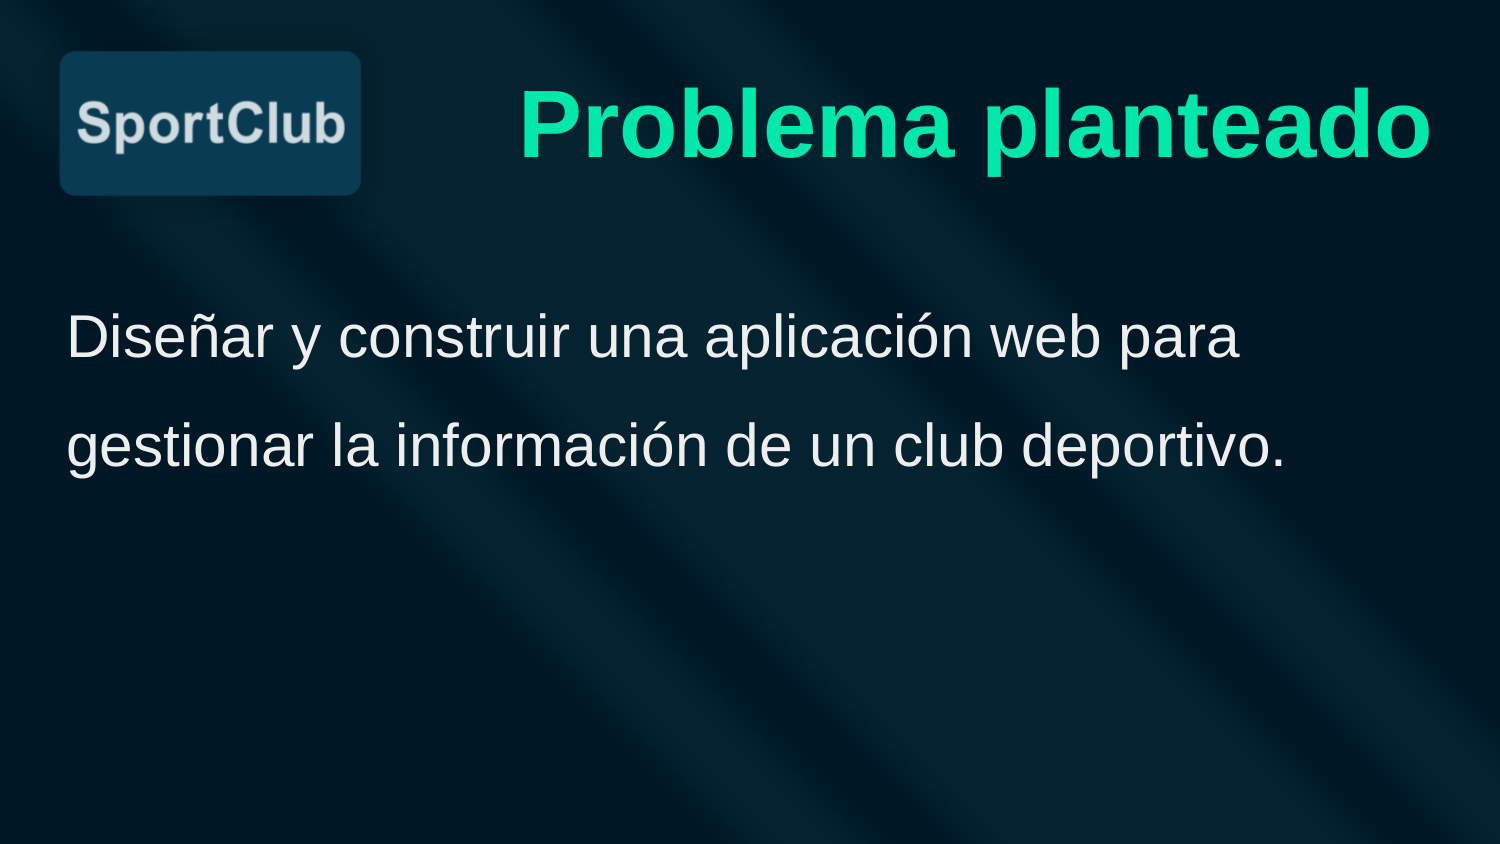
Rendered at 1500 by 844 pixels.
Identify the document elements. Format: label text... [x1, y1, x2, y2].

title Problema planteado [405, 54, 1449, 184]
list Diseñar y construir una aplicación web para gestionar la información de un club deportivo. [51, 246, 1449, 778]
picture [0, 0, 1500, 844]
